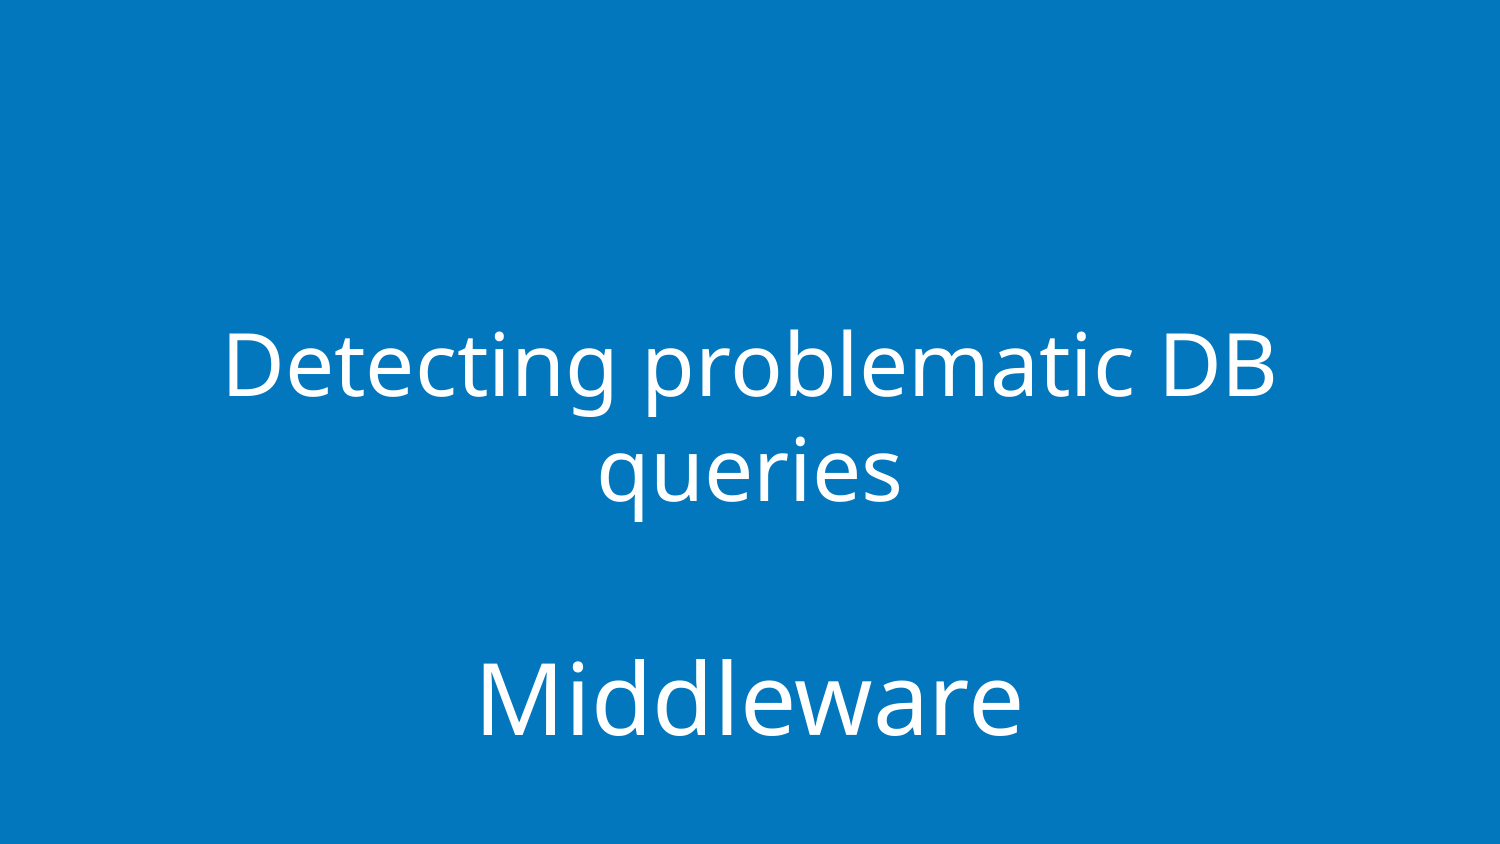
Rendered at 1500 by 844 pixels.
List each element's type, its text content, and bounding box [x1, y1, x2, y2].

text_box Middleware [75, 568, 1425, 771]
title Detecting problematic DB queries [75, 58, 1425, 568]
